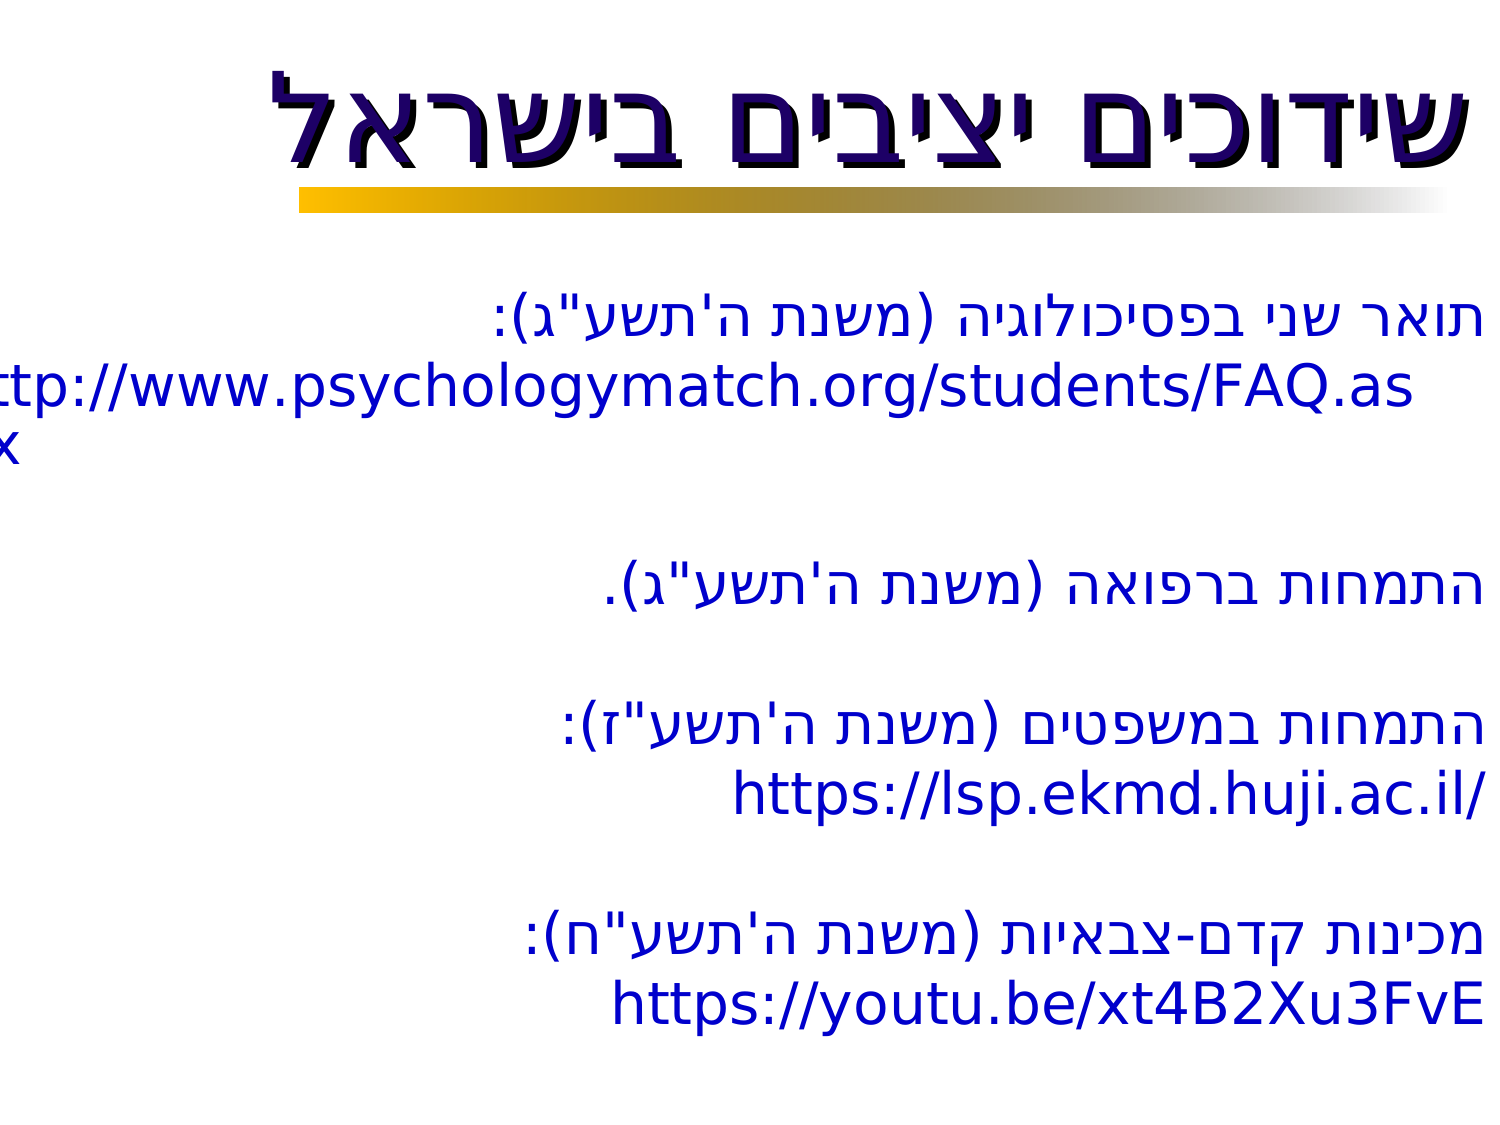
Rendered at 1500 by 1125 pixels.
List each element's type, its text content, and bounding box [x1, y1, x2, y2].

text_box תואר שני בפסיכולוגיה (משנת ה'תשע"ג): http://www.psychologymatch.org/students/FAQ.aspx התמחות ברפואה (משנת ה'תשע"ג). התמחות במשפטים (משנת ה'תשע"ז): https://lsp.ekmd.huji.ac.il/ מכינות קדם-צבאיות (משנת ה'תשע"ח): https://youtu.be/xt4B2Xu3FvE [2, 200, 1500, 1125]
title שידוכים יציבים בישראל [0, 37, 1486, 188]
